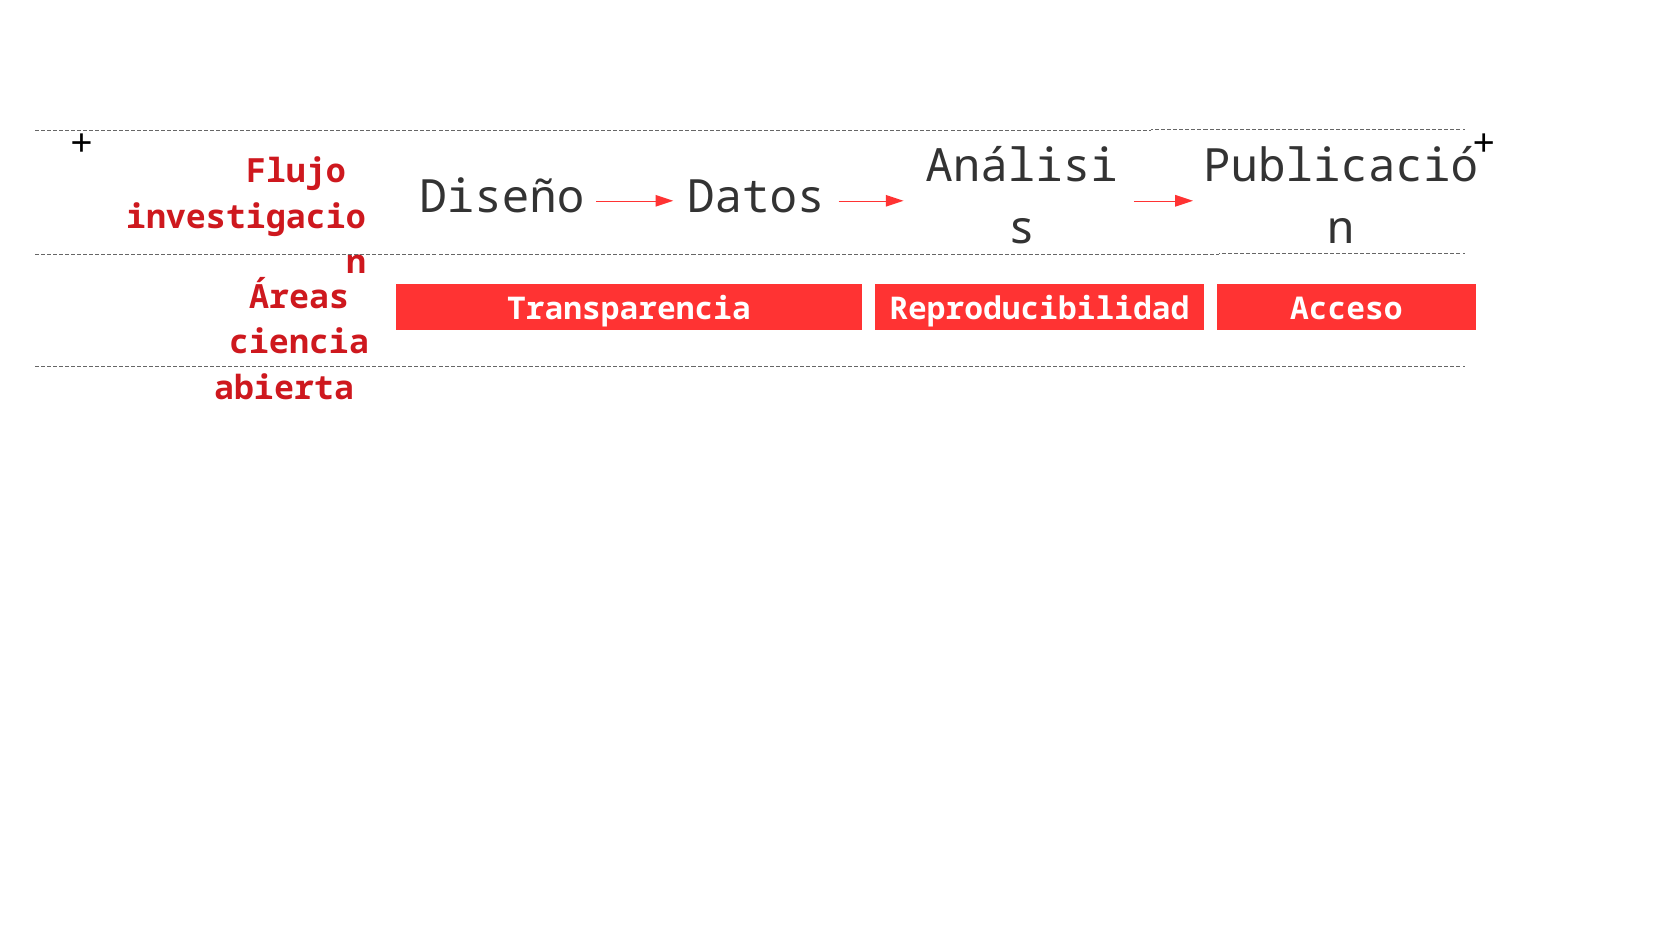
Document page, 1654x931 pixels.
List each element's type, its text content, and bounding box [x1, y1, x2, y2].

text_box Acceso [1216, 283, 1477, 331]
text_box + [1463, 114, 1488, 172]
text_box Áreas ciencia abierta [70, 265, 384, 368]
text_box + [61, 114, 86, 172]
text_box Diseño [389, 171, 615, 219]
text_box Transparencia [395, 283, 863, 331]
text_box Reproducibilidad [874, 283, 1205, 331]
text_box Publicación [1181, 171, 1501, 219]
text_box Datos [643, 171, 869, 219]
text_box Flujo investigacion [97, 140, 381, 242]
text_box Análisis [909, 171, 1134, 219]
